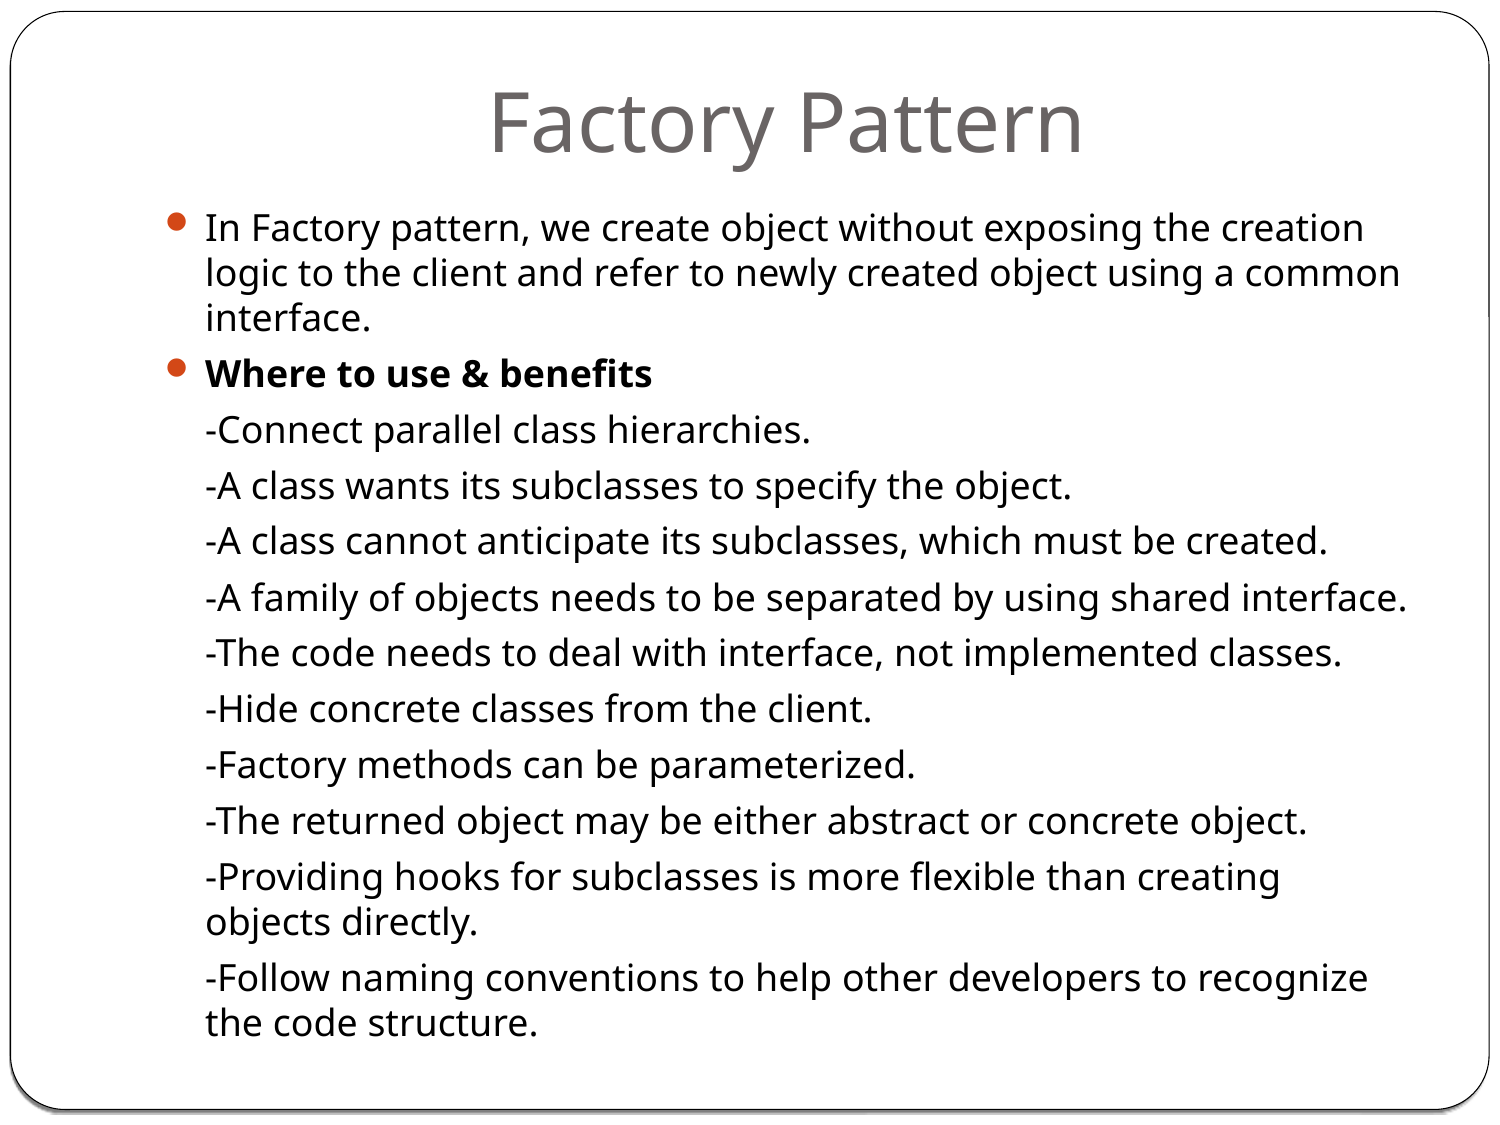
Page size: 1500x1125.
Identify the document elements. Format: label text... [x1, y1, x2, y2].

list In Factory pattern, we create object without exposing the creation logic to the client and refer to newly created object using a common interface. Where to use & benefits -Connect parallel class hierarchies. -A class wants its subclasses to specify the object. -A class cannot anticipate its subclasses, which must be created. -A family of objects needs to be separated by using shared interface. -The code needs to deal with interface, not implemented classes. -Hide concrete classes from the client. -Factory methods can be parameterized. -The returned object may be either abstract or concrete object. -Providing hooks for subclasses is more flexible than creating objects directly. -Follow naming conventions to help other developers to recognize the code structure. [150, 196, 1425, 1071]
title Factory Pattern [150, 45, 1425, 185]
